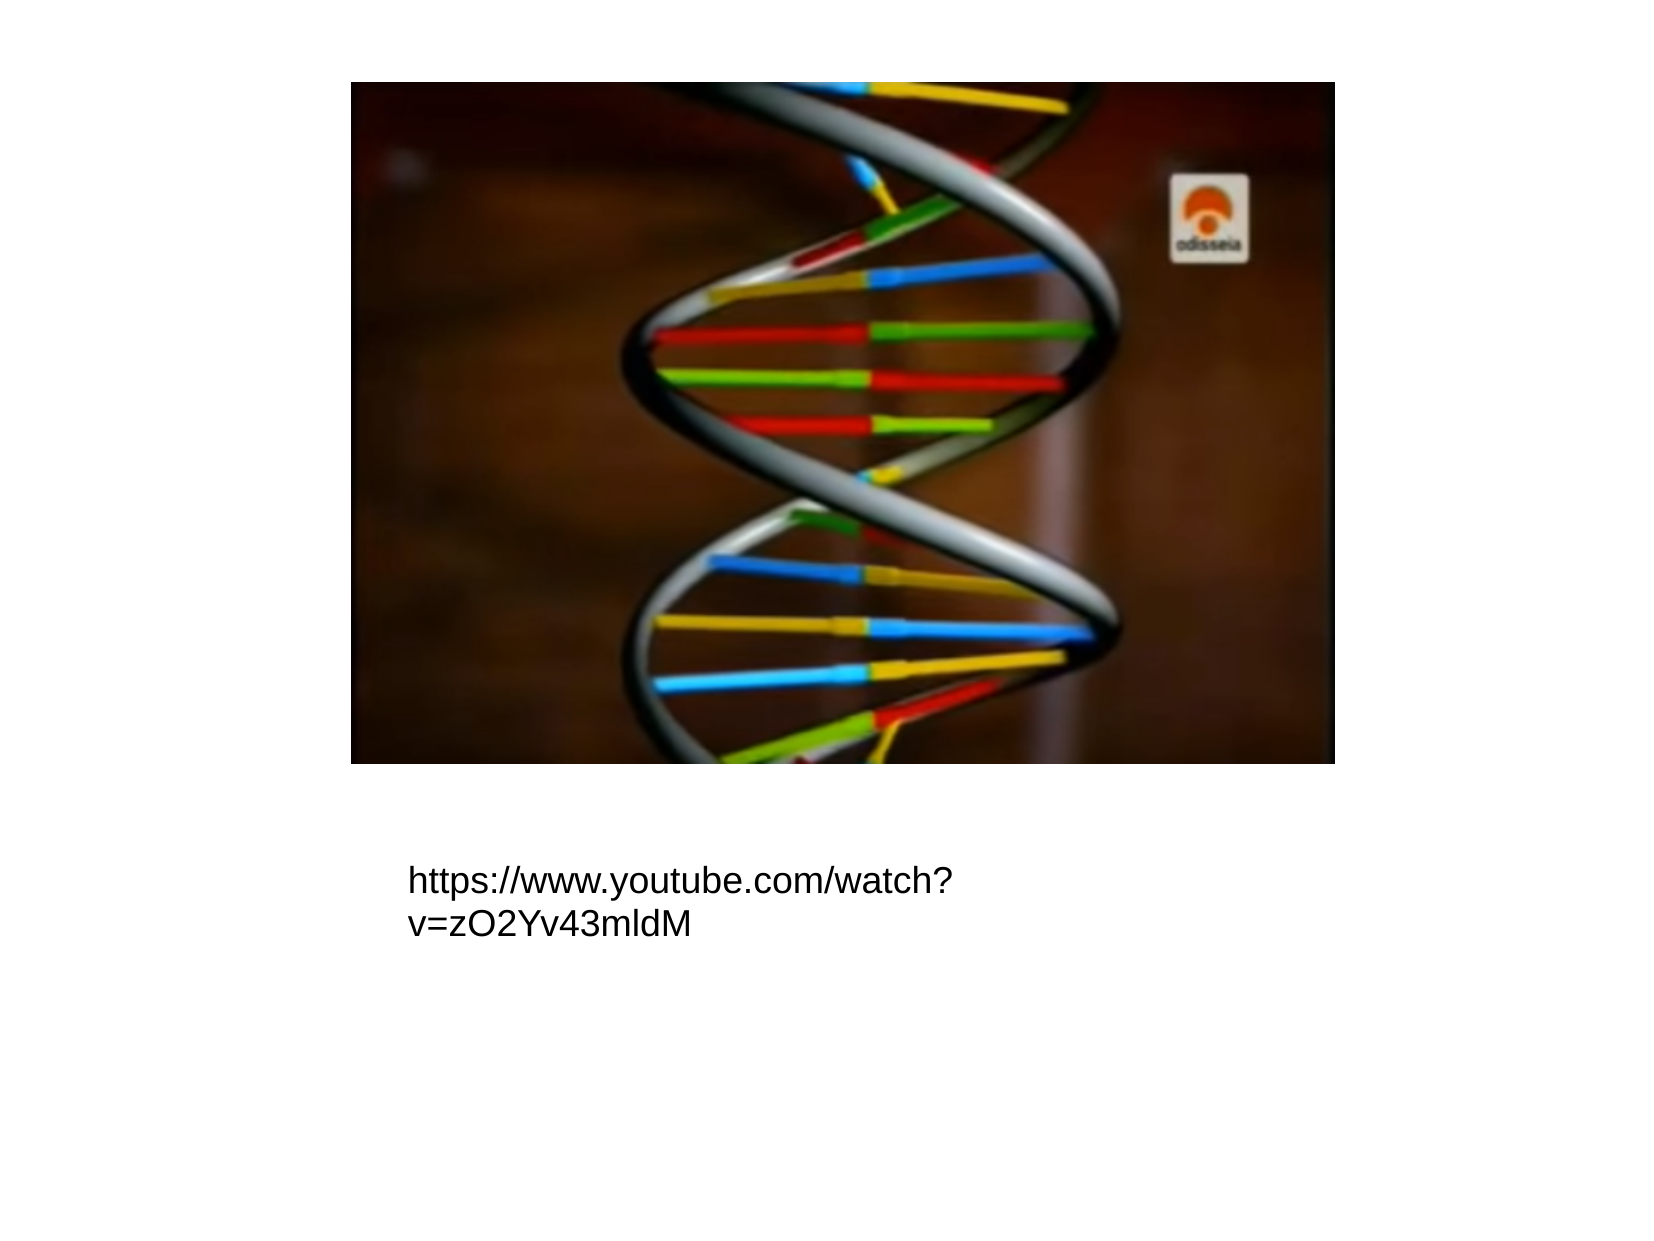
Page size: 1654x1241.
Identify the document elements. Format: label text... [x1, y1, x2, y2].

text_box https://www.youtube.com/watch?v=zO2Yv43mldM [393, 852, 1252, 910]
picture [351, 82, 1335, 764]
